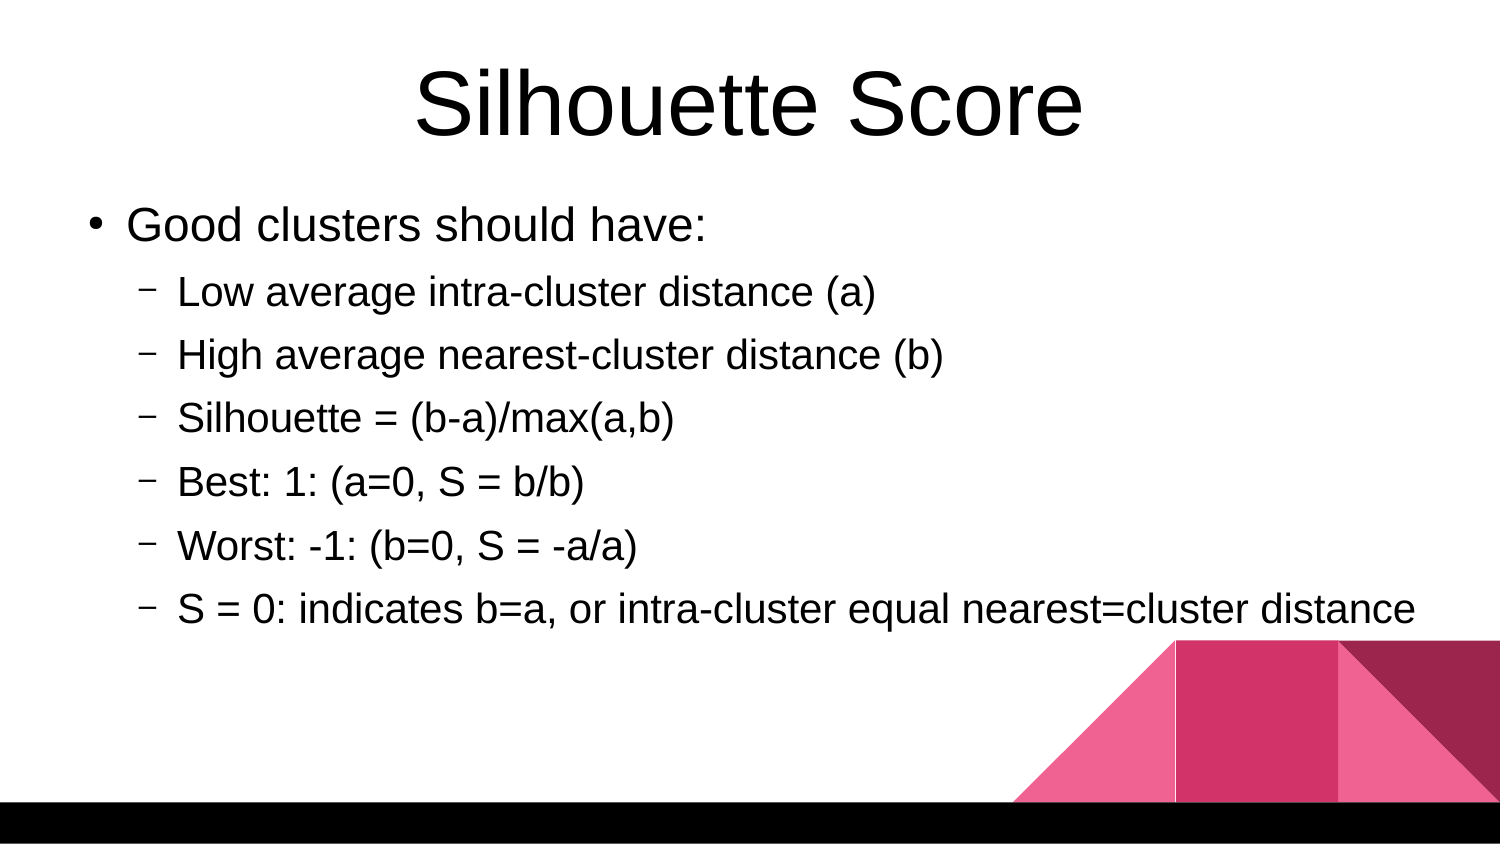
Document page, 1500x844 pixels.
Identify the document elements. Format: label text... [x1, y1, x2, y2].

title Silhouette Score [75, 33, 1425, 175]
list Good clusters should have: Low average intra-cluster distance (a) High average nearest-cluster distance (b) Silhouette = (b-a)/max(a,b) Best: 1: (a=0, S = b/b) Worst: -1: (b=0, S = -a/a) S = 0: indicates b=a, or intra-cluster equal nearest=cluster distance [75, 197, 1425, 687]
